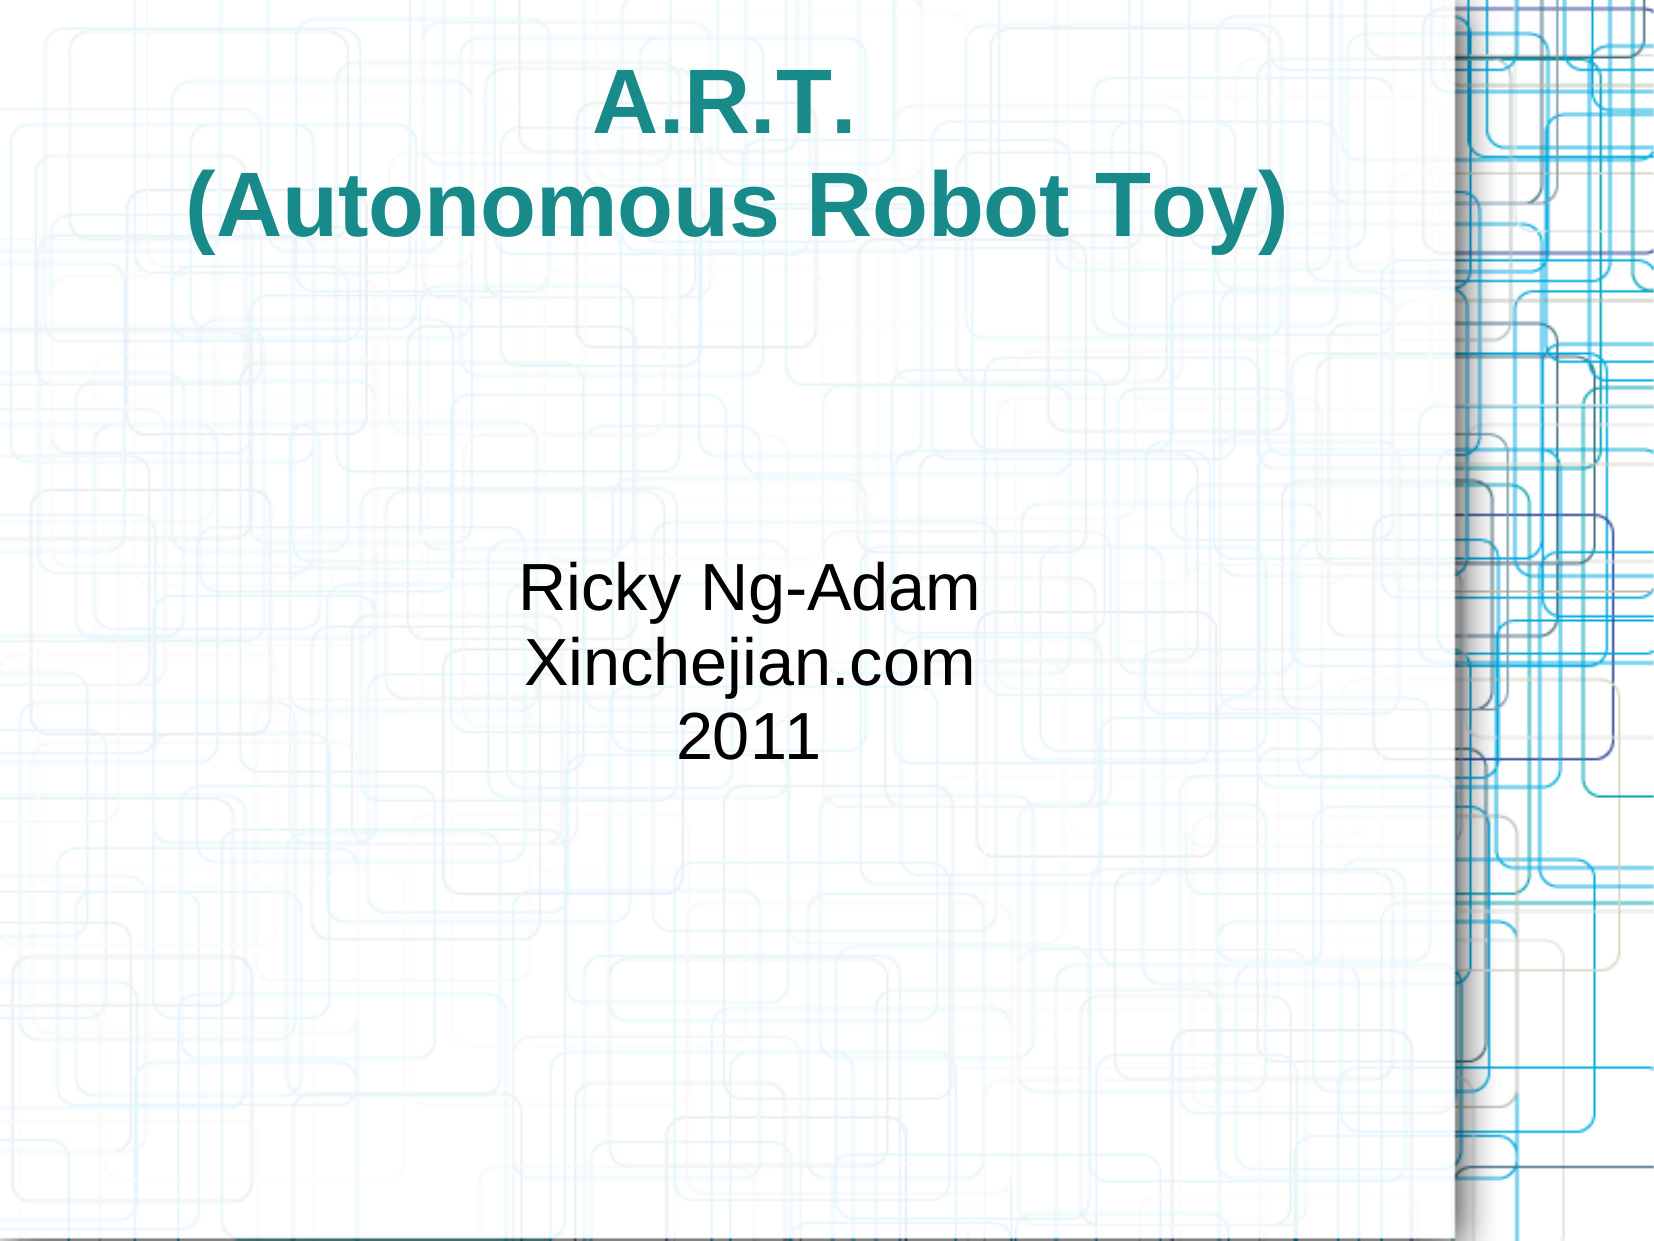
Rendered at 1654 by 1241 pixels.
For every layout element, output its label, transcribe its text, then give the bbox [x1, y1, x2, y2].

title A.R.T. (Autonomous Robot Toy) [59, 49, 1418, 257]
picture [0, 0, 1654, 1241]
subtitle Ricky Ng-Adam Xinchejian.com 2011 [82, 290, 1418, 1109]
